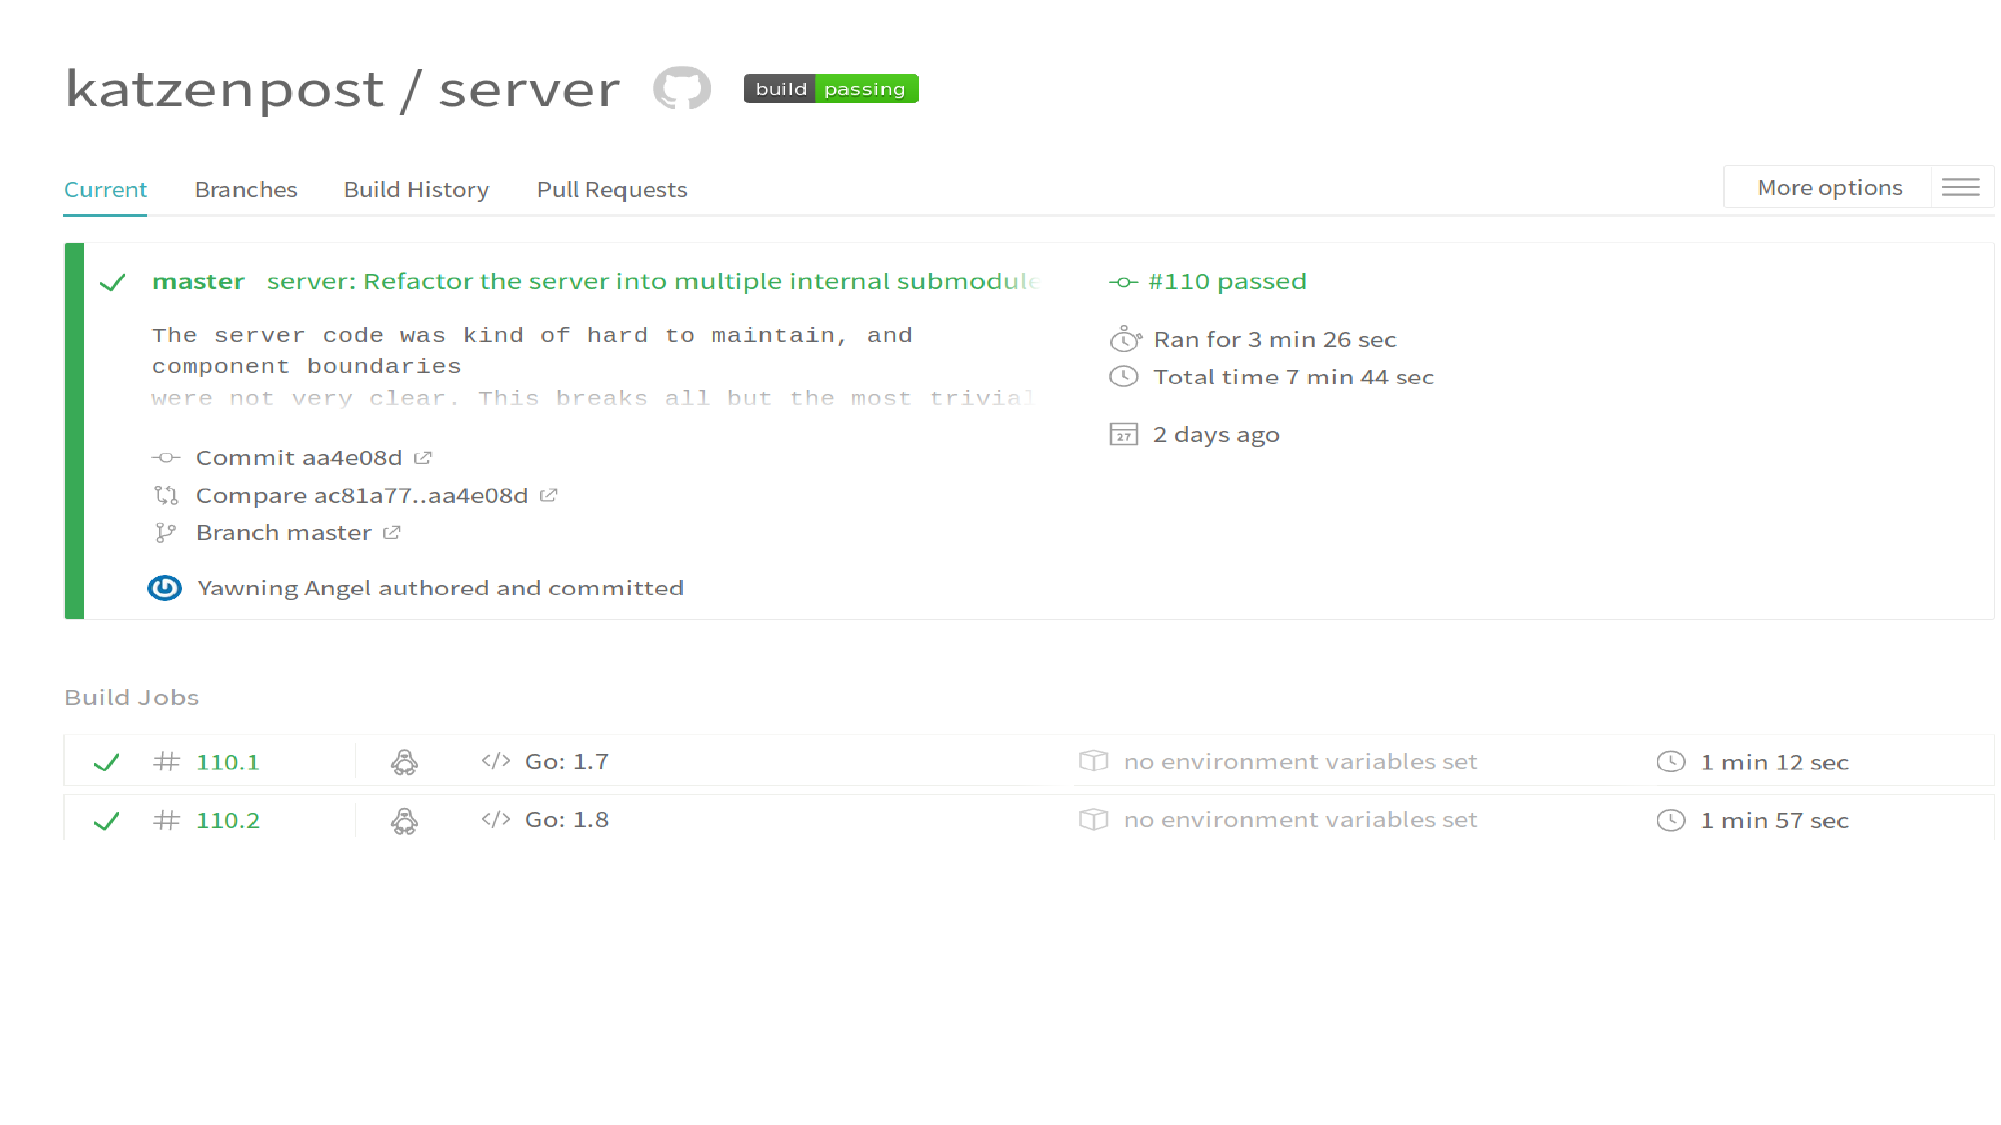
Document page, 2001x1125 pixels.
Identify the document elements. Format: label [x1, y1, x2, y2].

picture [21, 31, 2000, 840]
